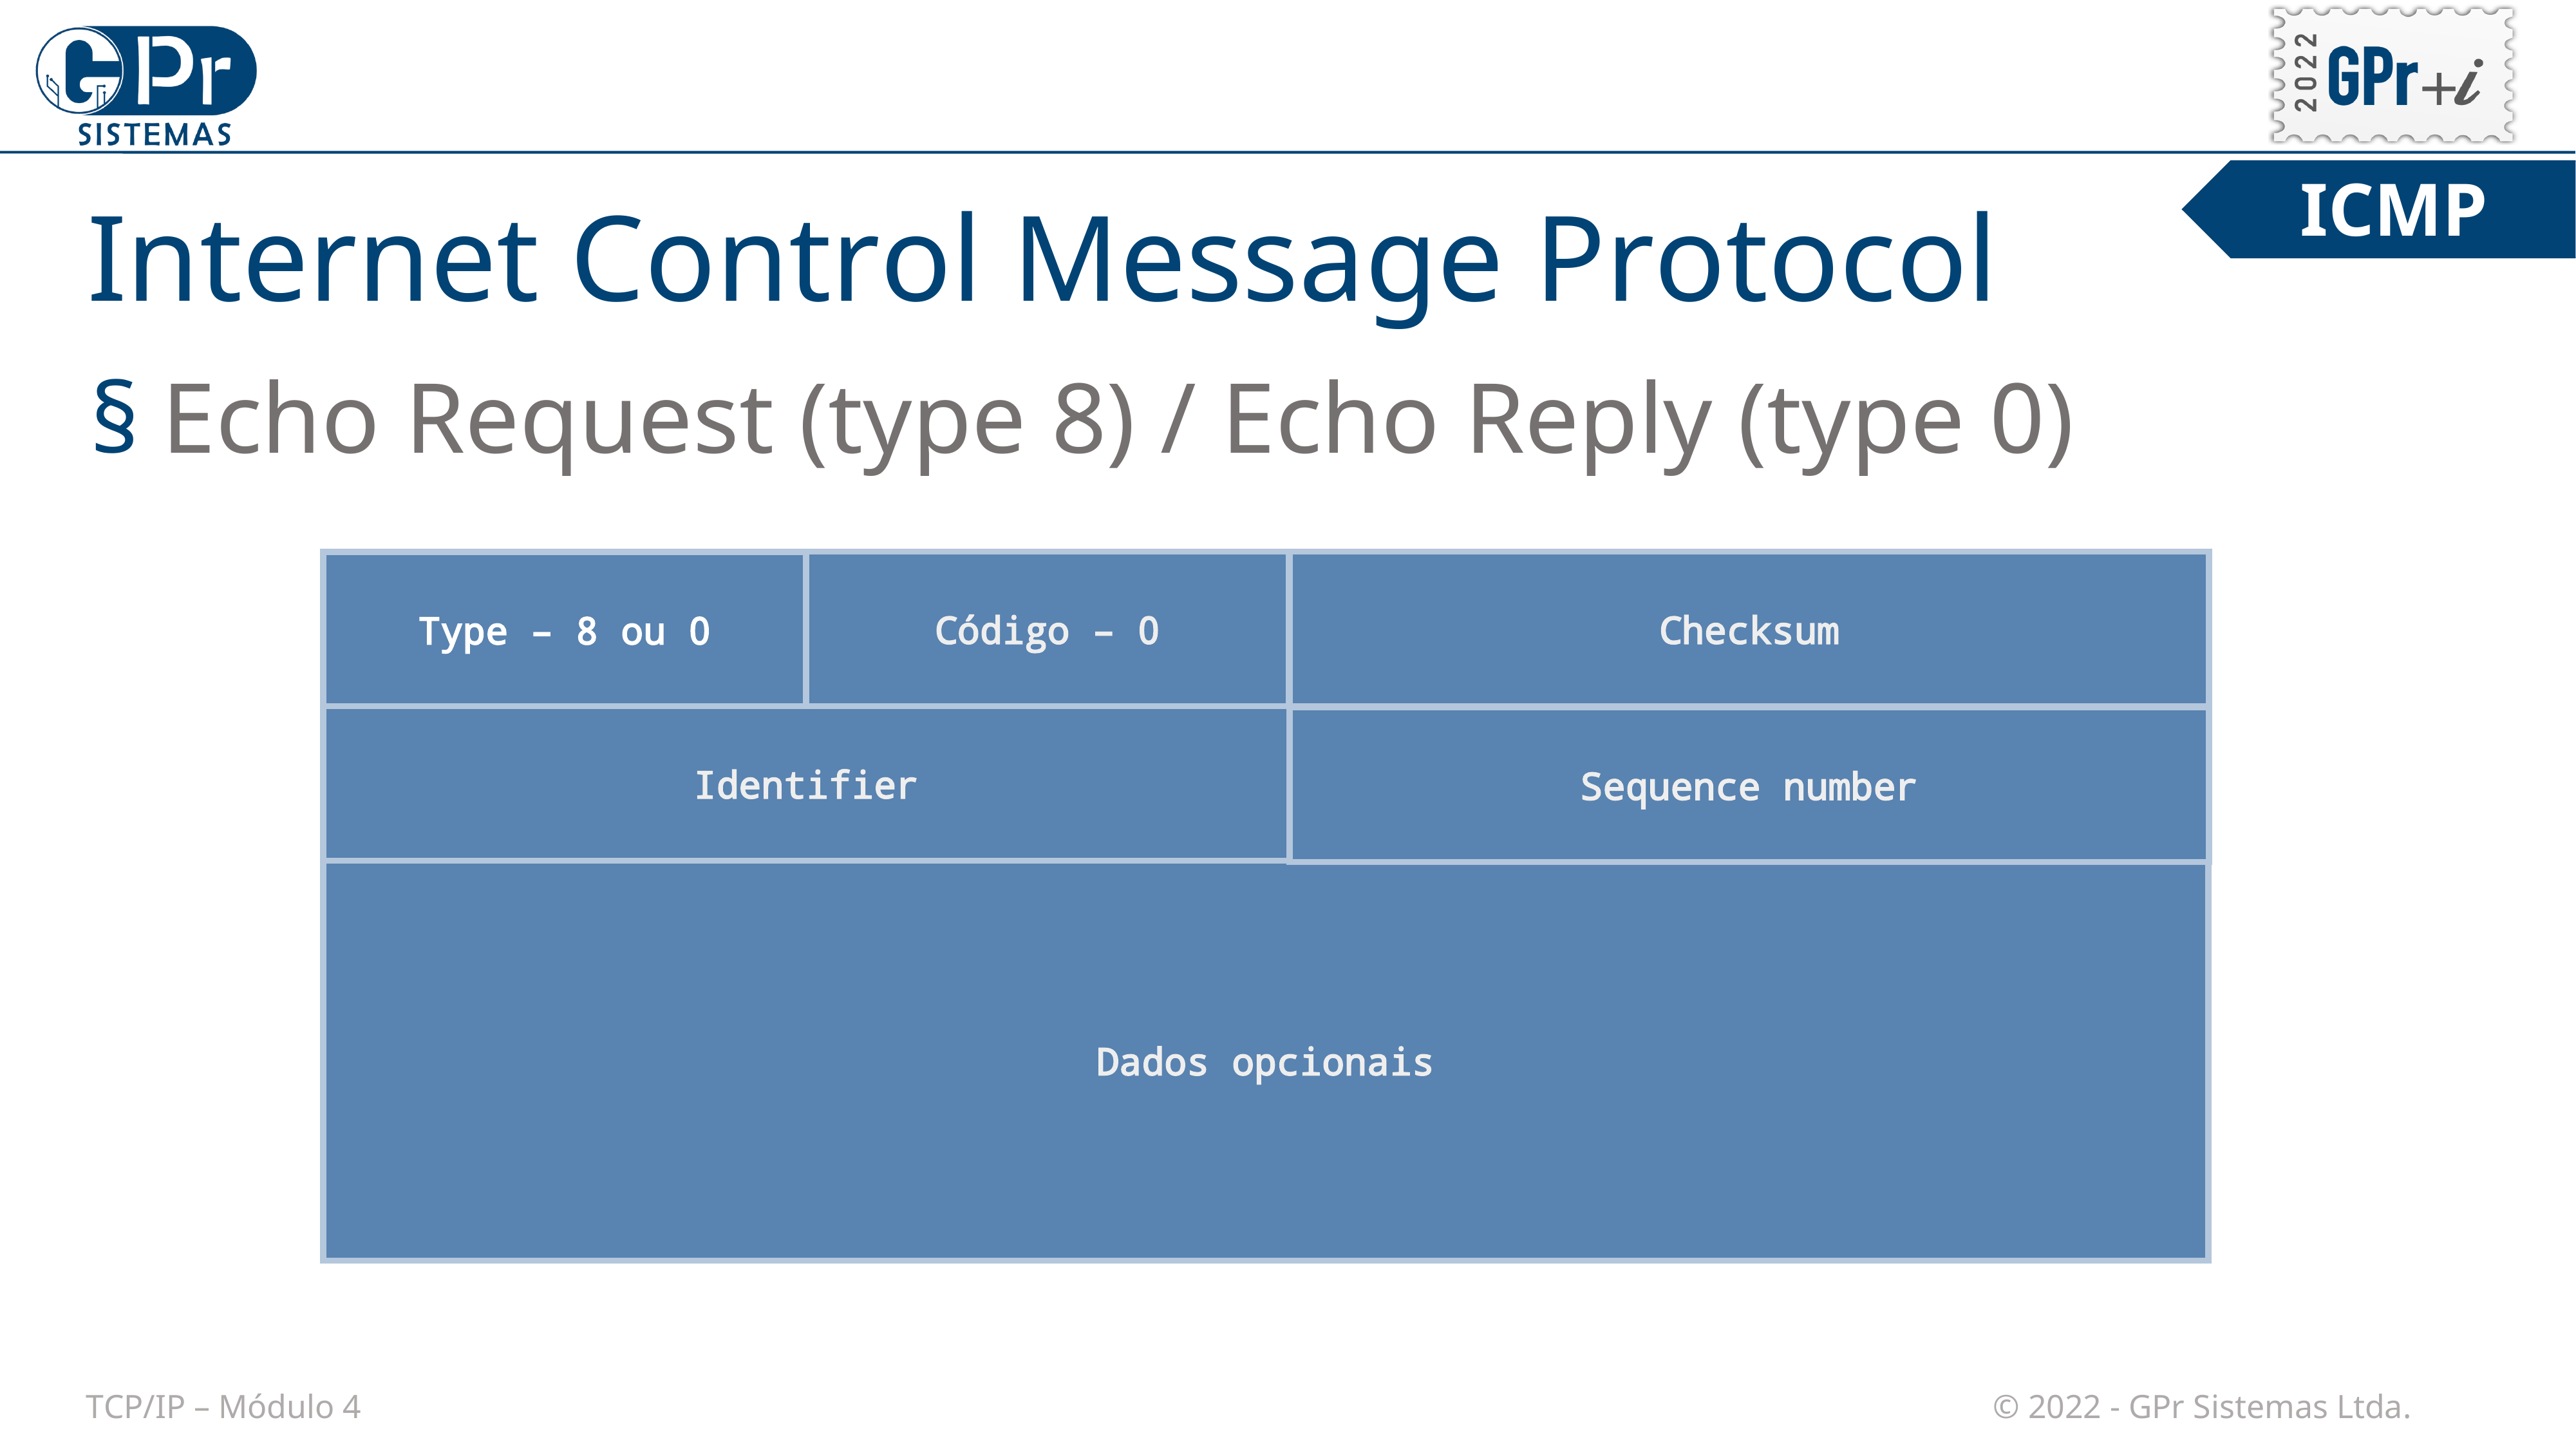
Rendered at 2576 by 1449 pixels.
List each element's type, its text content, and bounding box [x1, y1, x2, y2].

picture [2268, 4, 2519, 145]
text_box Sequence number [1290, 707, 2209, 862]
picture [34, 26, 257, 147]
list Internet Control Message Protocol [81, 169, 2496, 343]
text_box Identifier [323, 706, 1290, 860]
text_box Dados opcionais [323, 860, 2208, 1260]
text_box Código – 0 [806, 551, 1289, 706]
text_box Type – 8 ou 0 [323, 552, 806, 706]
text_box [2182, 160, 2576, 258]
list Echo Request (type 8) / Echo Reply (type 0) [80, 319, 2496, 1382]
text_box Checksum [1290, 551, 2209, 706]
text_box ICMP [2248, 157, 2541, 256]
